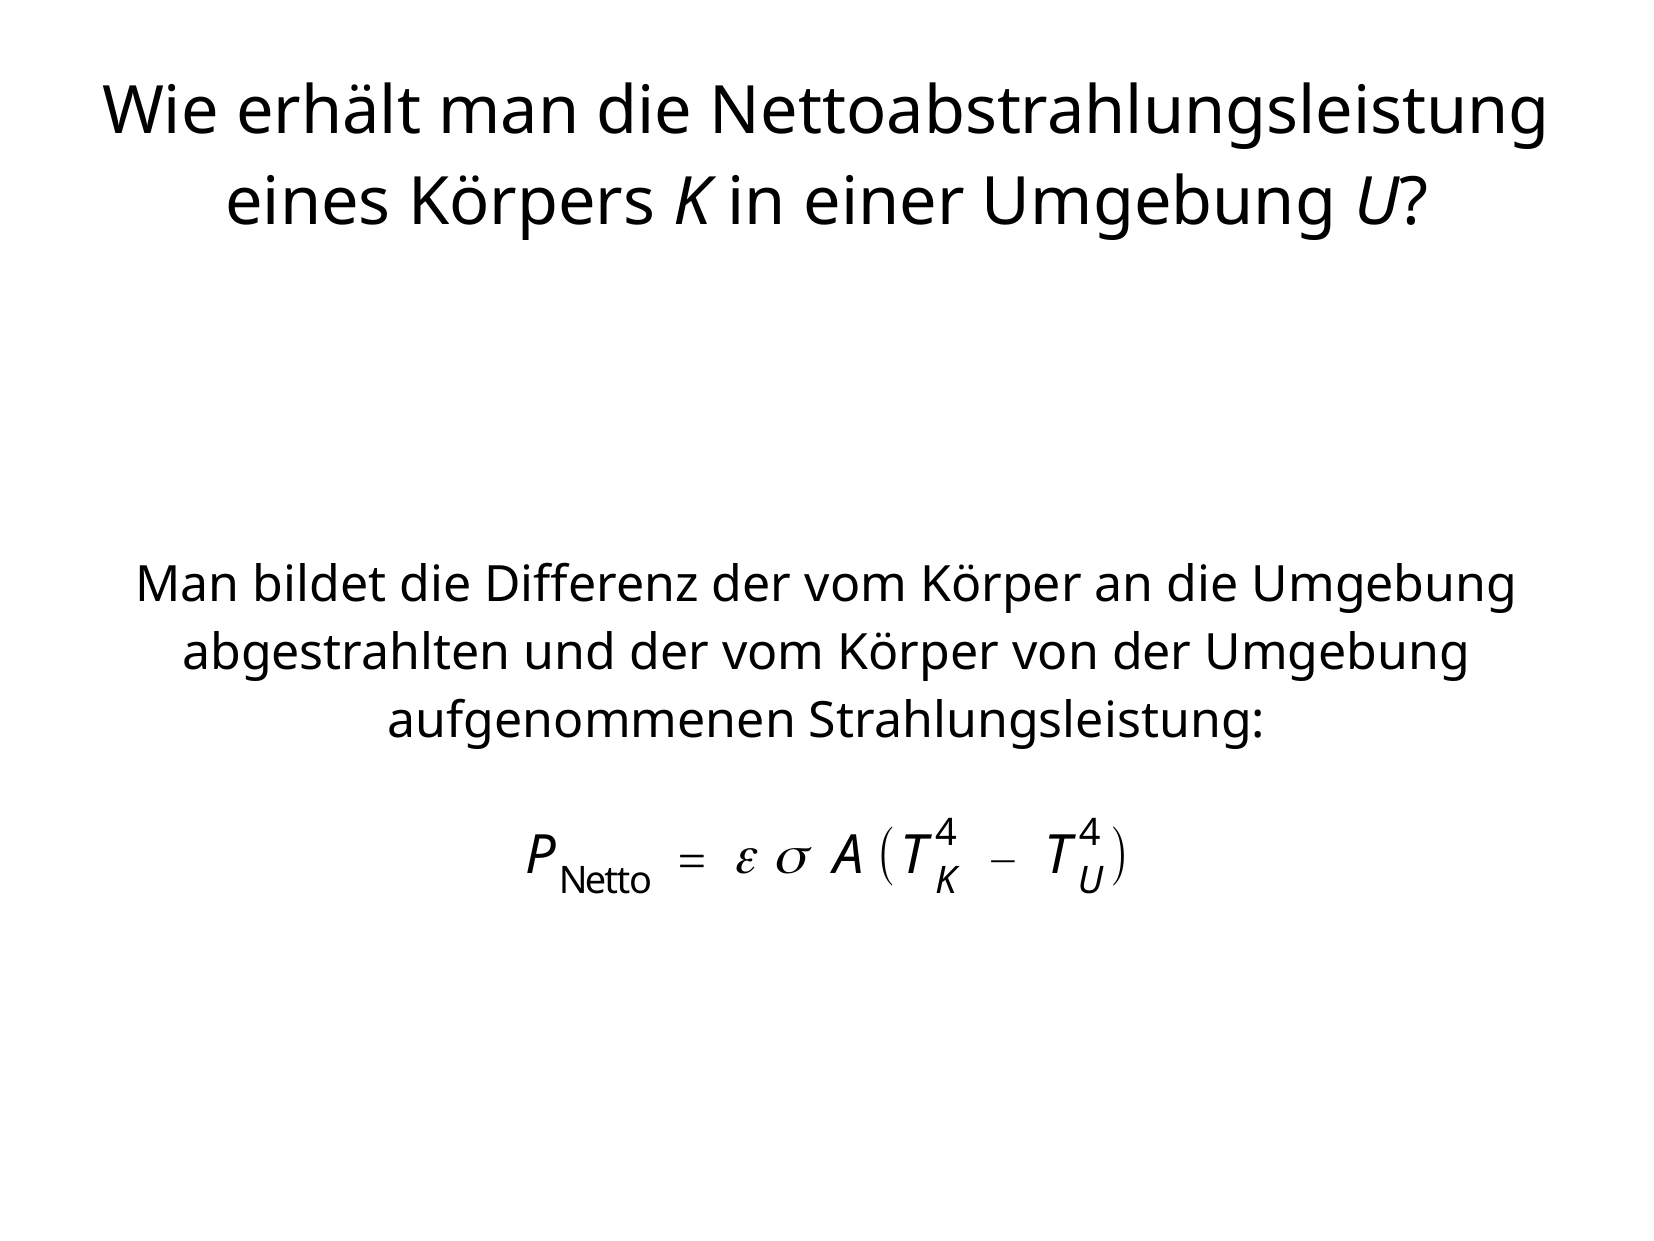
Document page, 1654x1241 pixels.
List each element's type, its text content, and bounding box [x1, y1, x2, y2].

subtitle Man bildet die Differenz der vom Körper an die Umgebung abgestrahlten und der vom Körper von der Umgebung aufgenommenen Strahlungsleistung: [82, 290, 1571, 1010]
title Wie erhält man die Nettoabstrahlungsleistung eines Körpers K in einer Umgebung U? [82, 49, 1571, 257]
chart [519, 808, 1134, 904]
